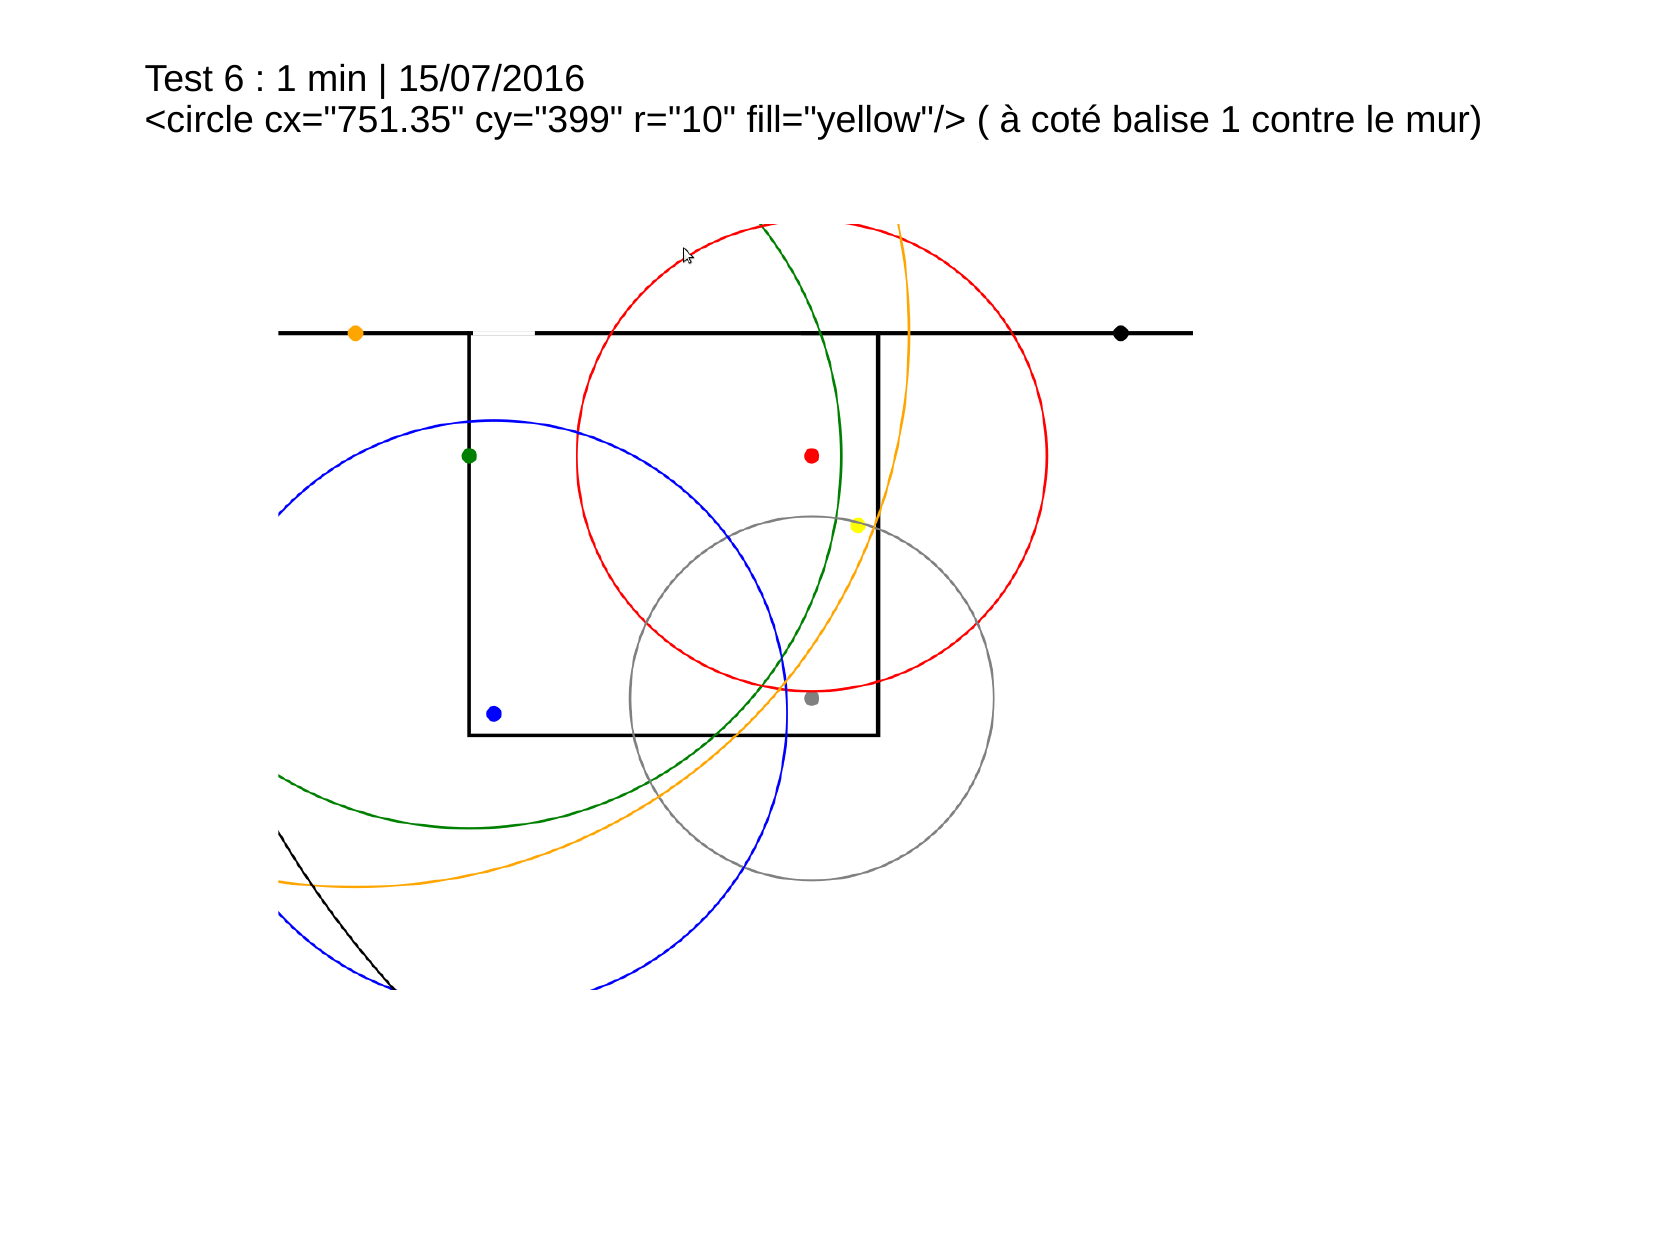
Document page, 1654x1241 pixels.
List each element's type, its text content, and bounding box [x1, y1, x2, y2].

picture [278, 224, 1193, 993]
text_box Test 6 : 1 min | 15/07/2016 <circle cx="751.35" cy="399" r="10" fill="yellow"/> ( à coté balise 1 contre le mur) [129, 49, 1507, 149]
